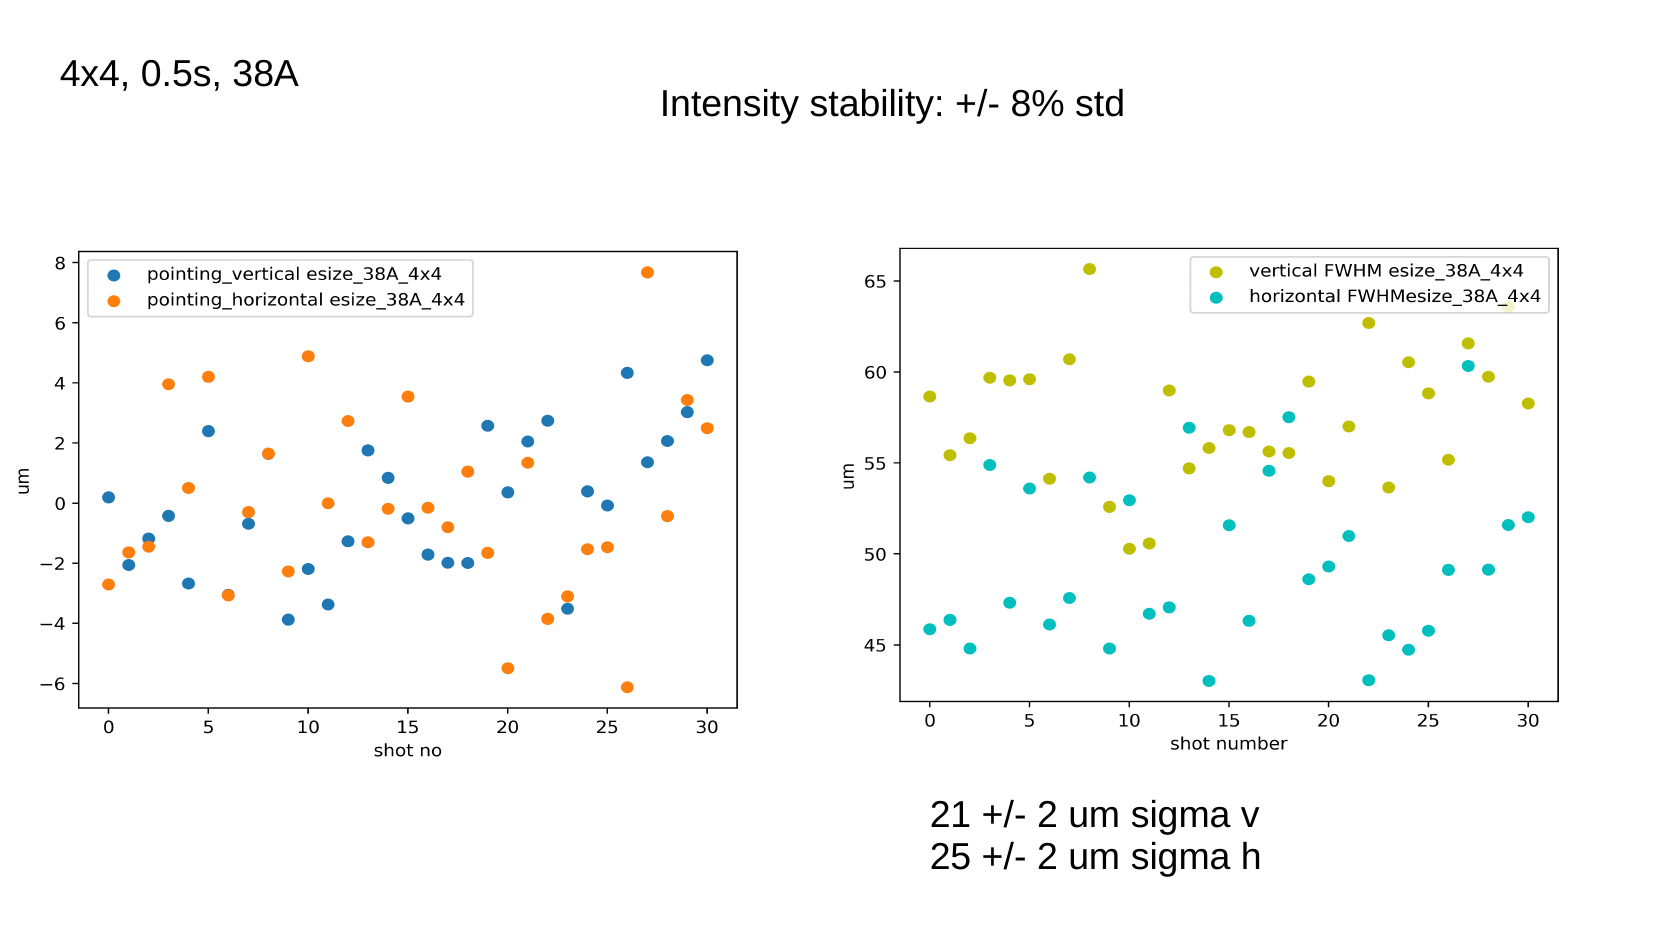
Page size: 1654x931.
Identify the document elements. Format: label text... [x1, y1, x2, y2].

picture [825, 236, 1571, 766]
text_box Intensity stability: +/- 8% std [645, 75, 1246, 174]
text_box 21 +/- 2 um sigma v 25 +/- 2 um sigma h [915, 786, 1441, 886]
picture [0, 239, 750, 772]
text_box 4x4, 0.5s, 38A [45, 45, 391, 102]
